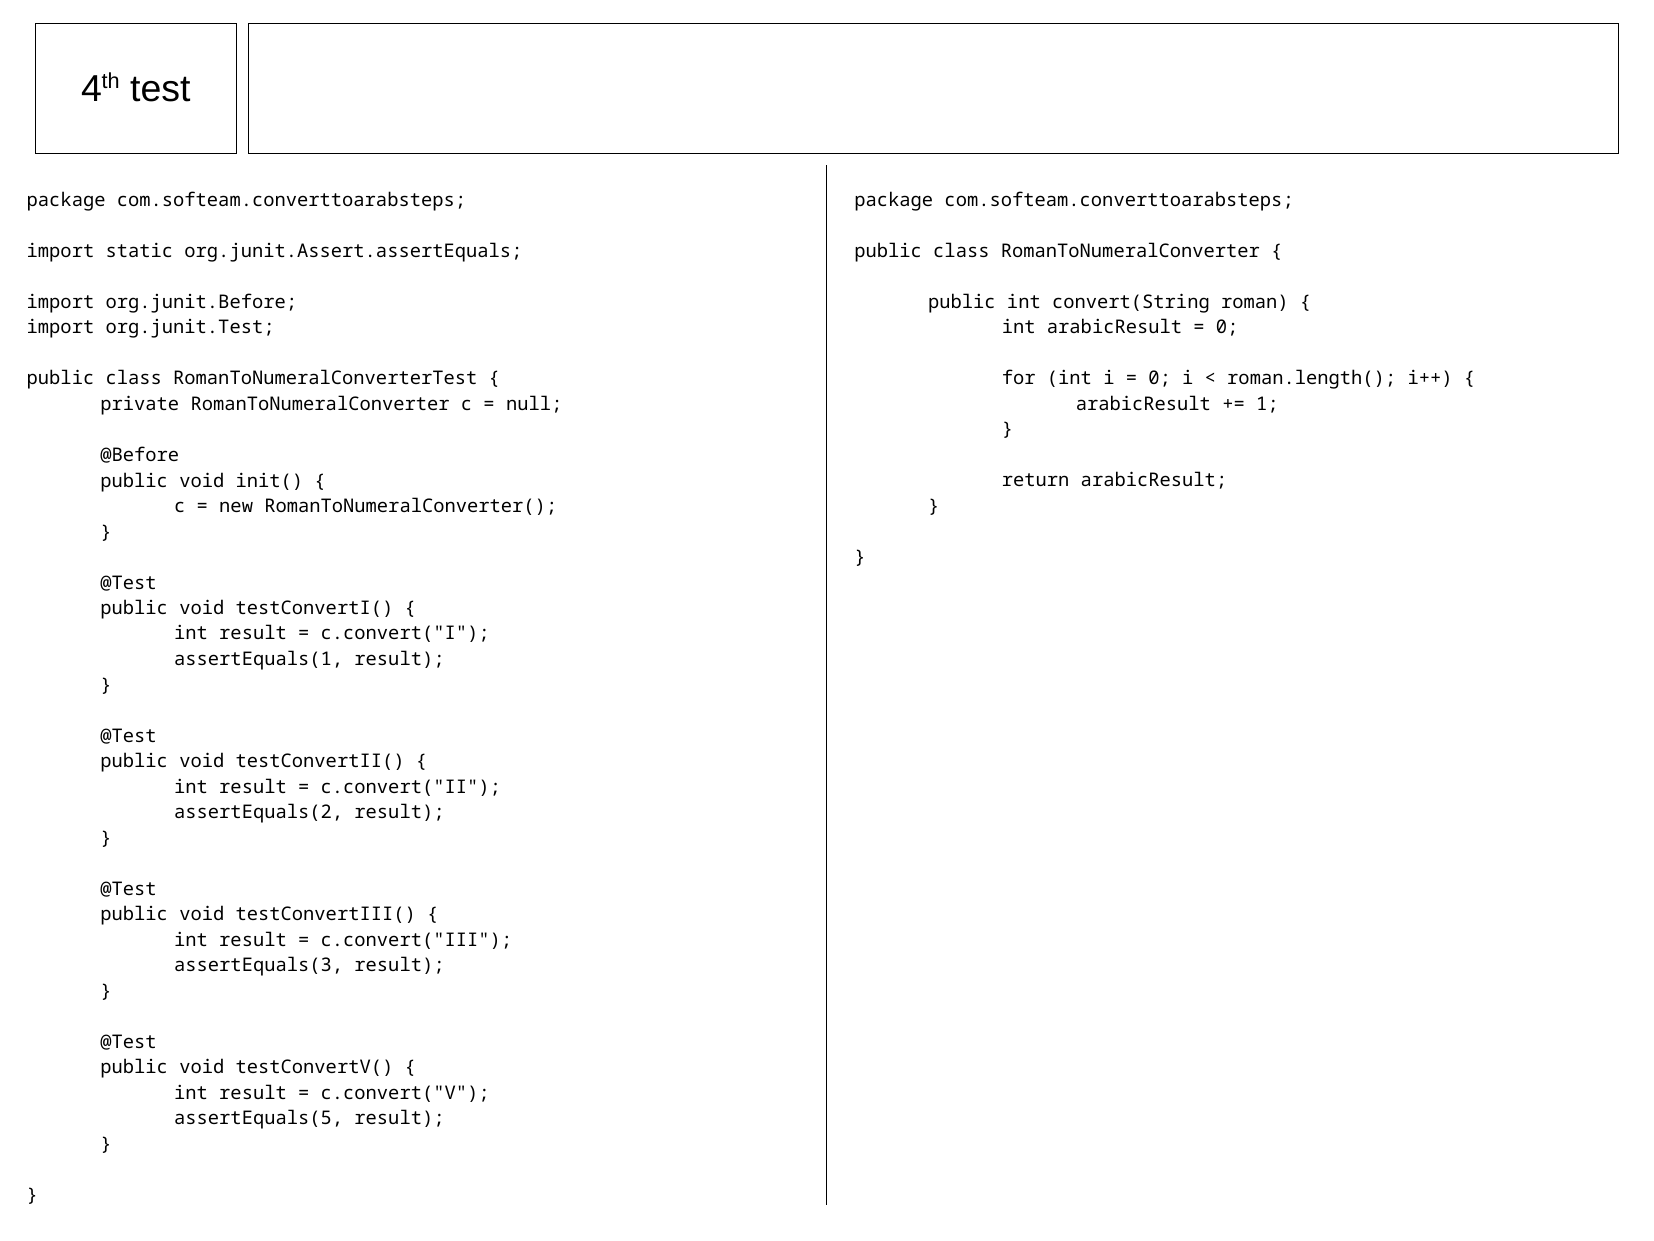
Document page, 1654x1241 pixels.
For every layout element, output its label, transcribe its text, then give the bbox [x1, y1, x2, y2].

text_box package com.softeam.converttoarabsteps; import static org.junit.Assert.assertEquals; import org.junit.Before; import org.junit.Test; public class RomanToNumeralConverterTest { private RomanToNumeralConverter c = null; @Before public void init() { c = new RomanToNumeralConverter(); } @Test public void testConvertI() { int result = c.convert("I"); assertEquals(1, result); } @Test public void testConvertII() { int result = c.convert("II"); assertEquals(2, result); } @Test public void testConvertIII() { int result = c.convert("III"); assertEquals(3, result); } @Test public void testConvertV() { int result = c.convert("V"); assertEquals(5, result); } } [11, 178, 792, 1075]
text_box 4th test [35, 23, 237, 154]
text_box package com.softeam.converttoarabsteps; public class RomanToNumeralConverter { public int convert(String roman) { int arabicResult = 0; for (int i = 0; i < roman.length(); i++) { arabicResult += 1; } return arabicResult; } } [839, 178, 1620, 525]
